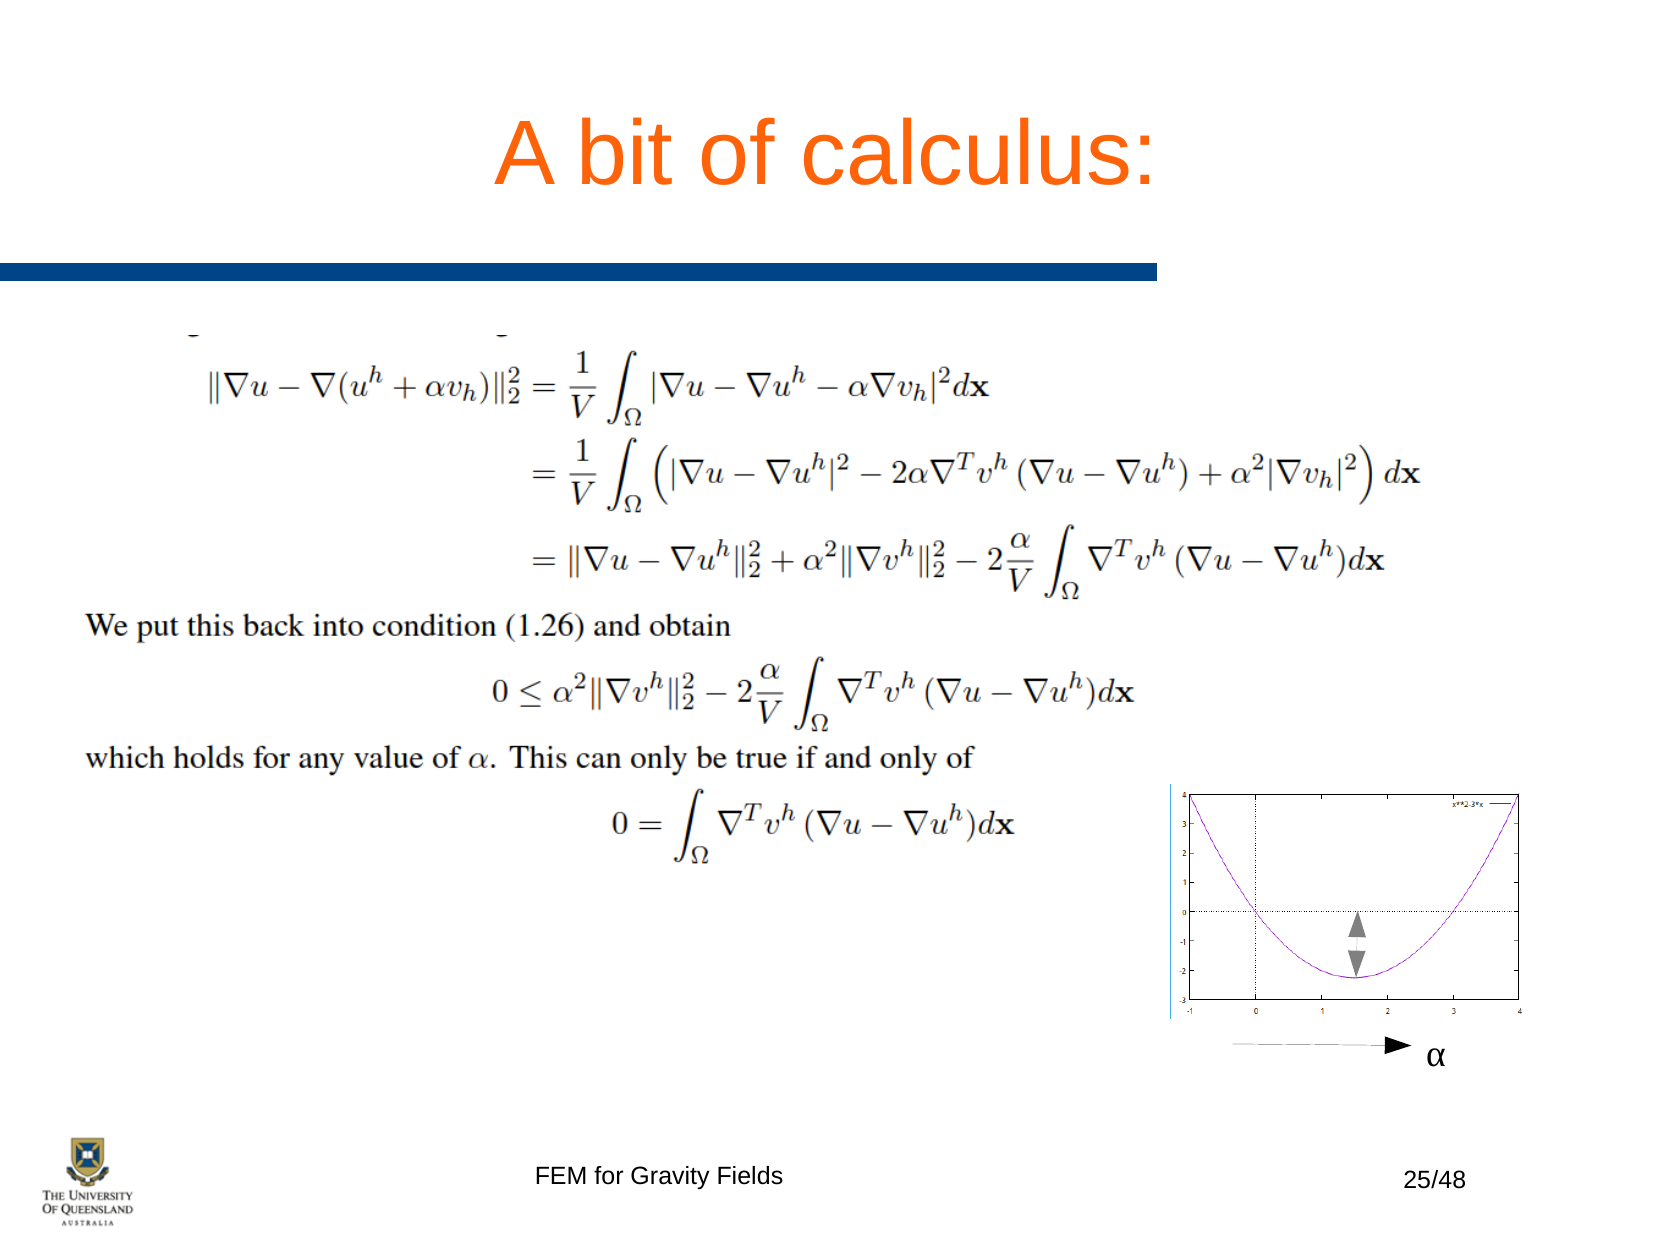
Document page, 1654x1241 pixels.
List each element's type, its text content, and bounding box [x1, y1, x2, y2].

title A bit of calculus: [82, 49, 1571, 257]
picture [35, 1133, 142, 1235]
text_box α [1411, 1025, 1461, 1083]
picture [70, 335, 1529, 1019]
